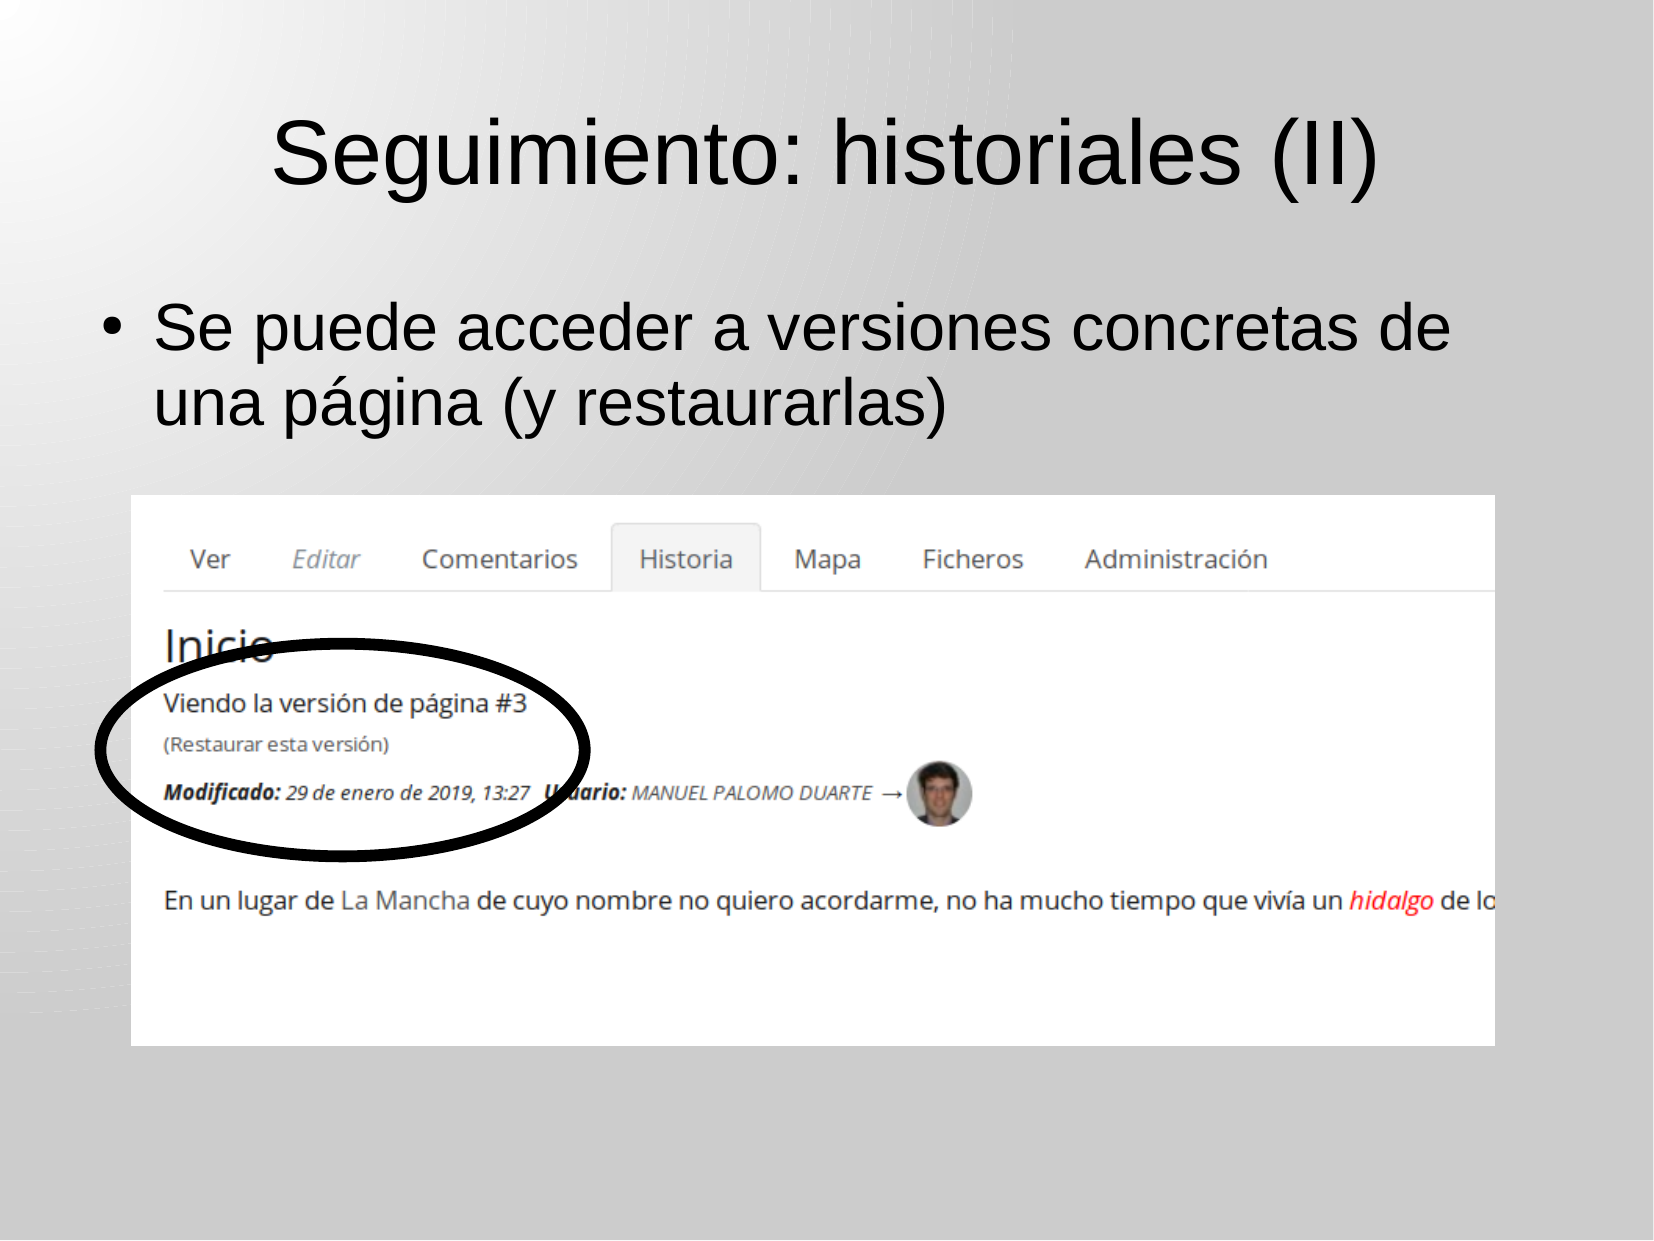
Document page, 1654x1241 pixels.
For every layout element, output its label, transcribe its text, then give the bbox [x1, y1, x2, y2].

picture [131, 650, 578, 850]
list Se puede acceder a versiones concretas de una página (y restaurarlas) [82, 290, 1538, 1109]
title Seguimiento: historiales (II) [82, 49, 1571, 257]
picture [131, 495, 1495, 1046]
